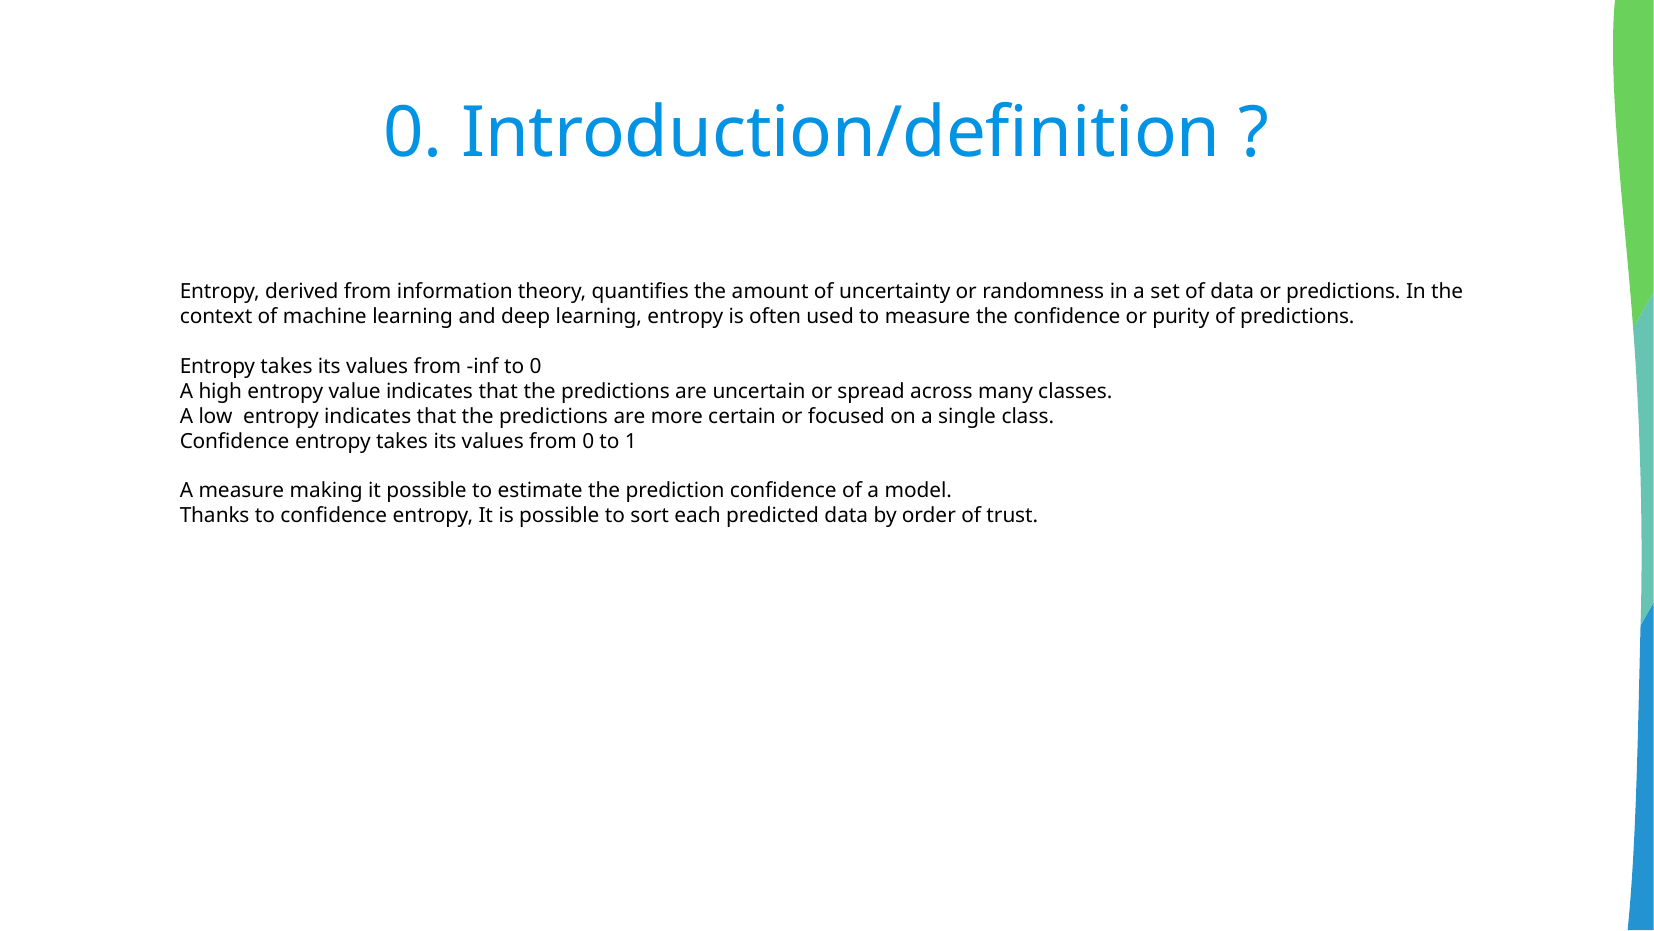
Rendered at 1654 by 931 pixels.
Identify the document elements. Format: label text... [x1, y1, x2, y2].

text_box 0. Introduction/definition ? [0, 78, 1654, 178]
text_box Entropy, derived from information theory, quantifies the amount of uncertainty or randomness in a set of data or predictions. In the context of machine learning and deep learning, entropy is often used to measure the confidence or purity of predictions. Entropy takes its values from -inf to 0 A high entropy value indicates that the predictions are uncertain or spread across many classes. A low entropy indicates that the predictions are more certain or focused on a single class. Confidence entropy takes its values from 0 to 1 A measure making it possible to estimate the prediction confidence of a model. Thanks to confidence entropy, It is possible to sort each predicted data by order of trust. [165, 269, 1516, 535]
